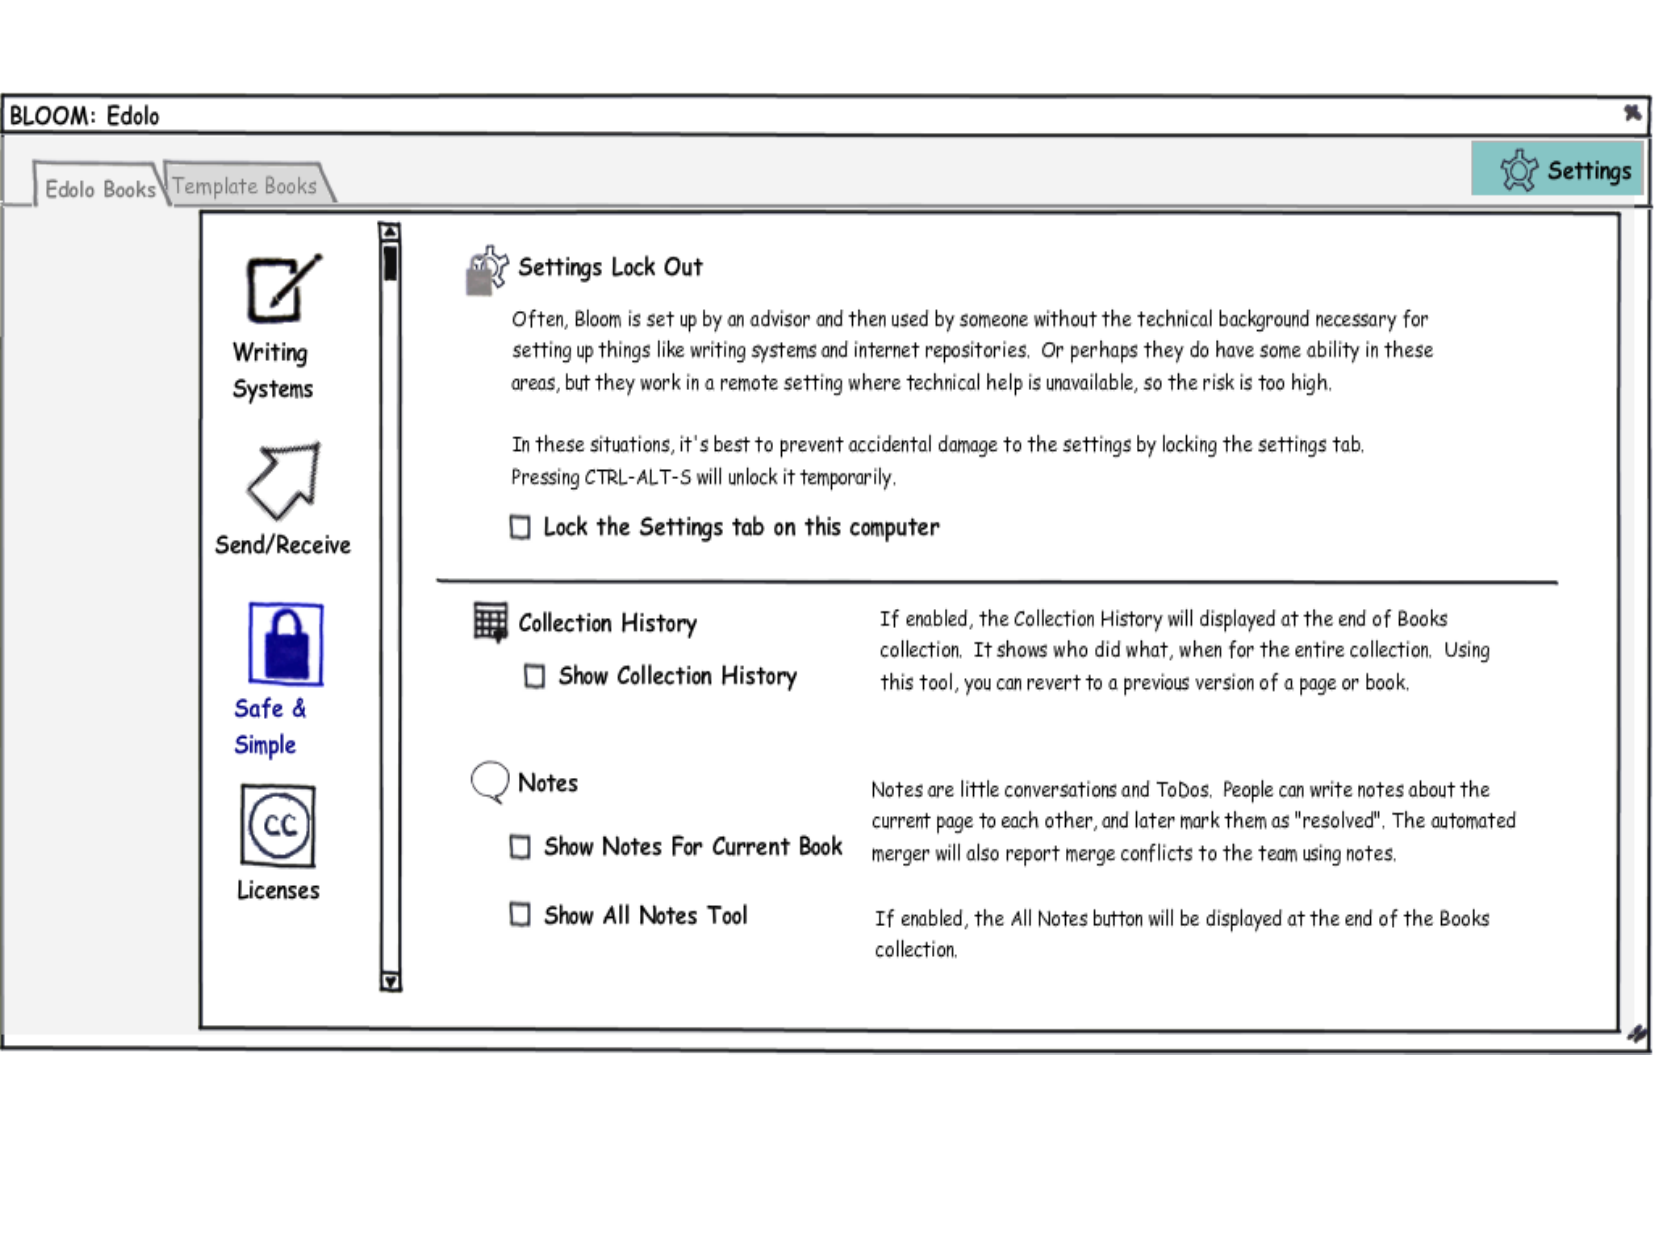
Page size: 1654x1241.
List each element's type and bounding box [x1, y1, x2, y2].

picture [0, 92, 1654, 1055]
